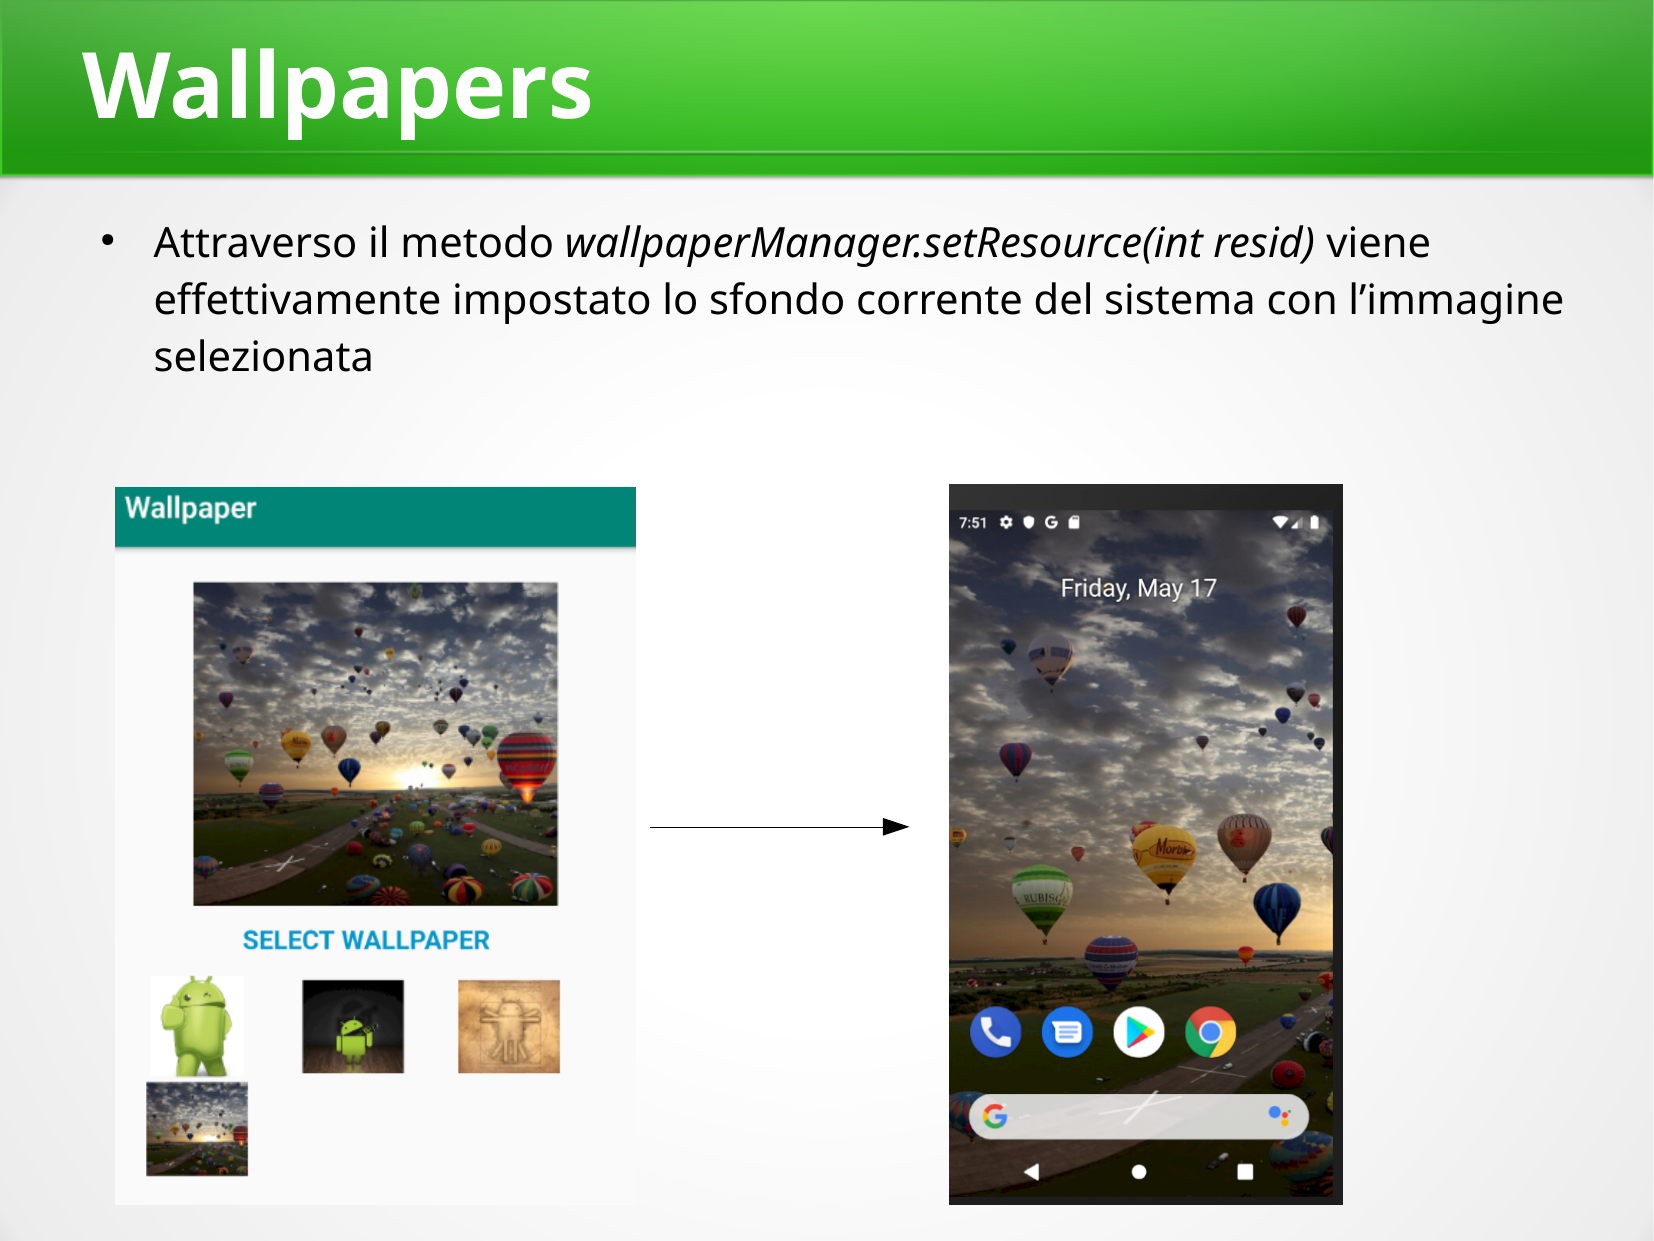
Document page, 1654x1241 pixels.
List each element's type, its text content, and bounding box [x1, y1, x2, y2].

list [82, 443, 1571, 804]
picture [0, 0, 1654, 1241]
title Wallpapers [82, 11, 1571, 154]
list Attraverso il metodo wallpaperManager.setResource(int resid) viene effettivamente impostato lo sfondo corrente del sistema con l’immagine selezionata [82, 212, 1571, 443]
